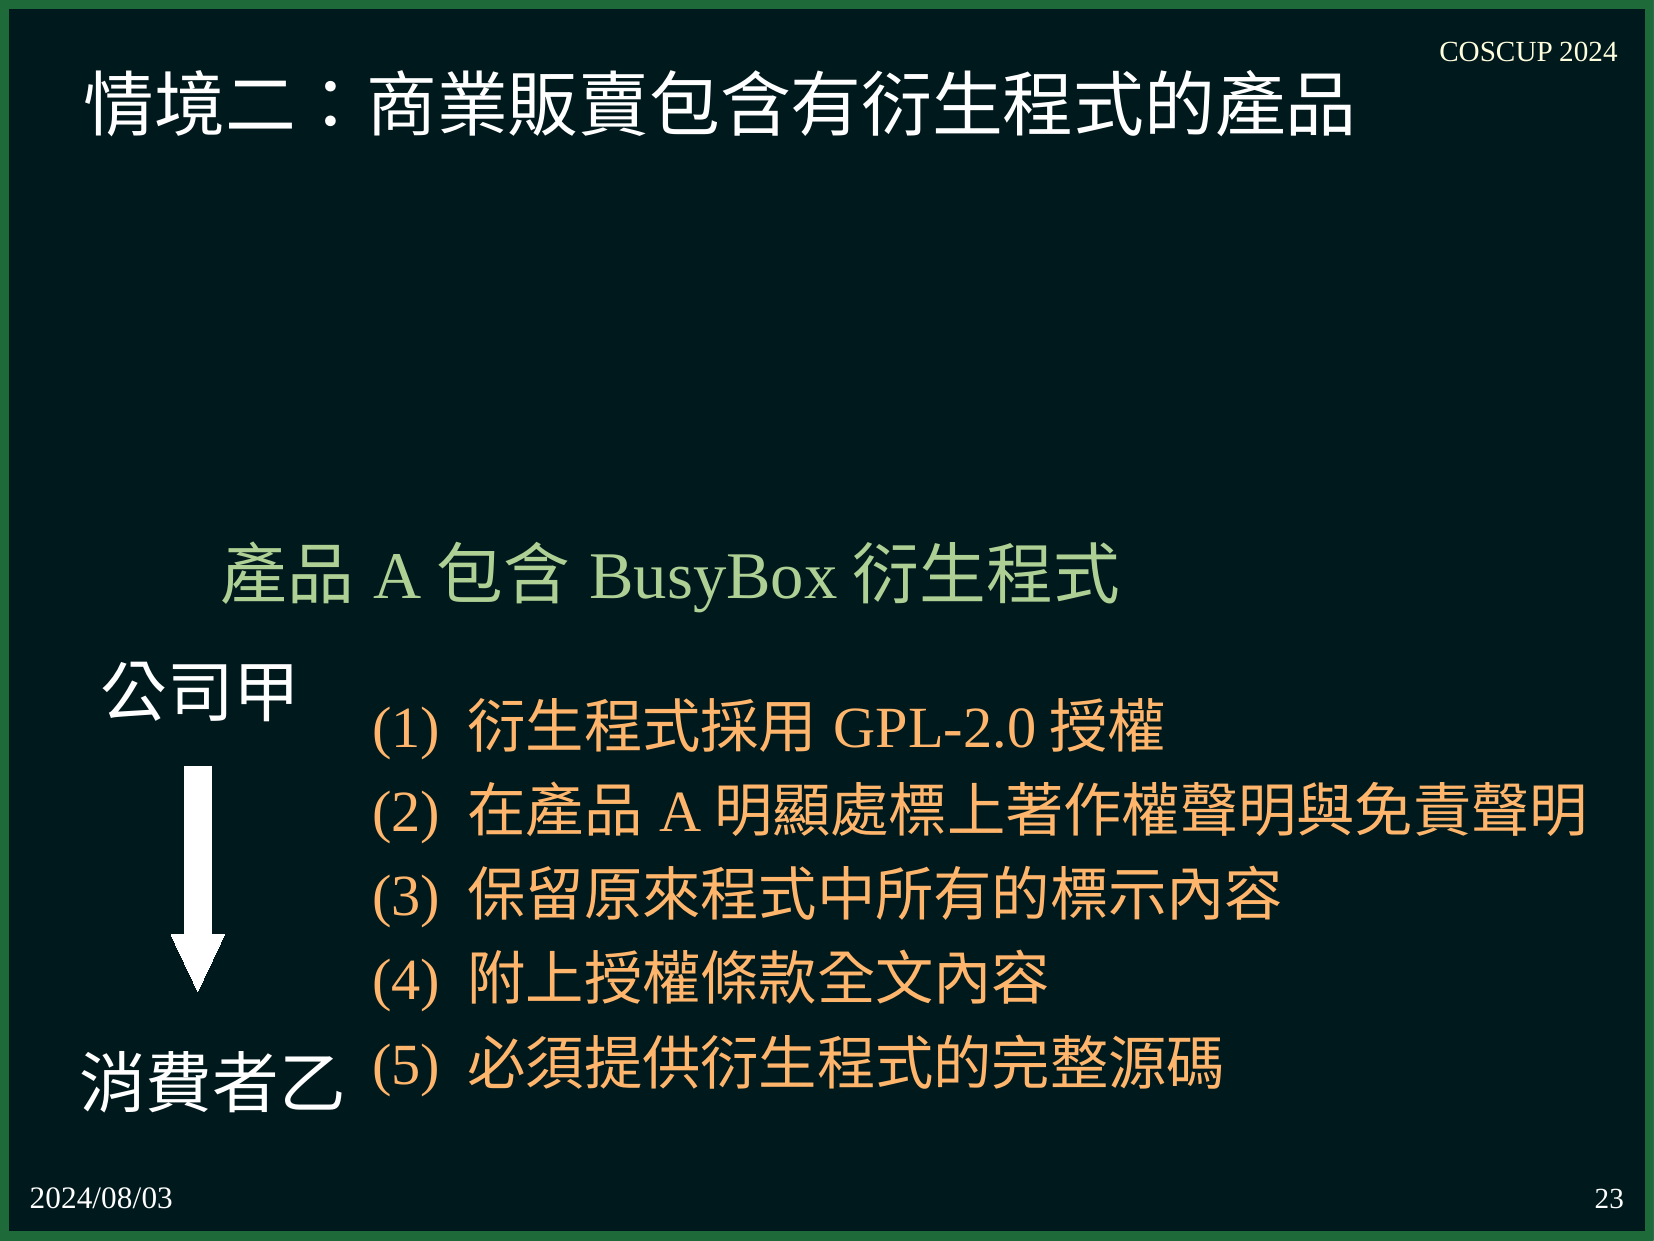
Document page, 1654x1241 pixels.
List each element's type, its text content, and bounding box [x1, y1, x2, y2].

title (1) 衍生程式採用GPL-2.0授權 (2) 在產品A明顯處標上著作權聲明與免責聲明 (3) 保留原來程式中所有的標示內容 (4) 附上授權條款全文內容 (5) 必須提供衍生程式的完整源碼 [372, 637, 1613, 1144]
text_box 公司甲 [0, 631, 426, 743]
text_box 消費者乙 [0, 1022, 372, 1134]
text_box 產品A包含BusyBox衍生程式 [194, 513, 1146, 631]
text_box [171, 766, 225, 992]
text_box 情境二：商業販賣包含有衍生程式的產品 [59, 41, 1382, 178]
